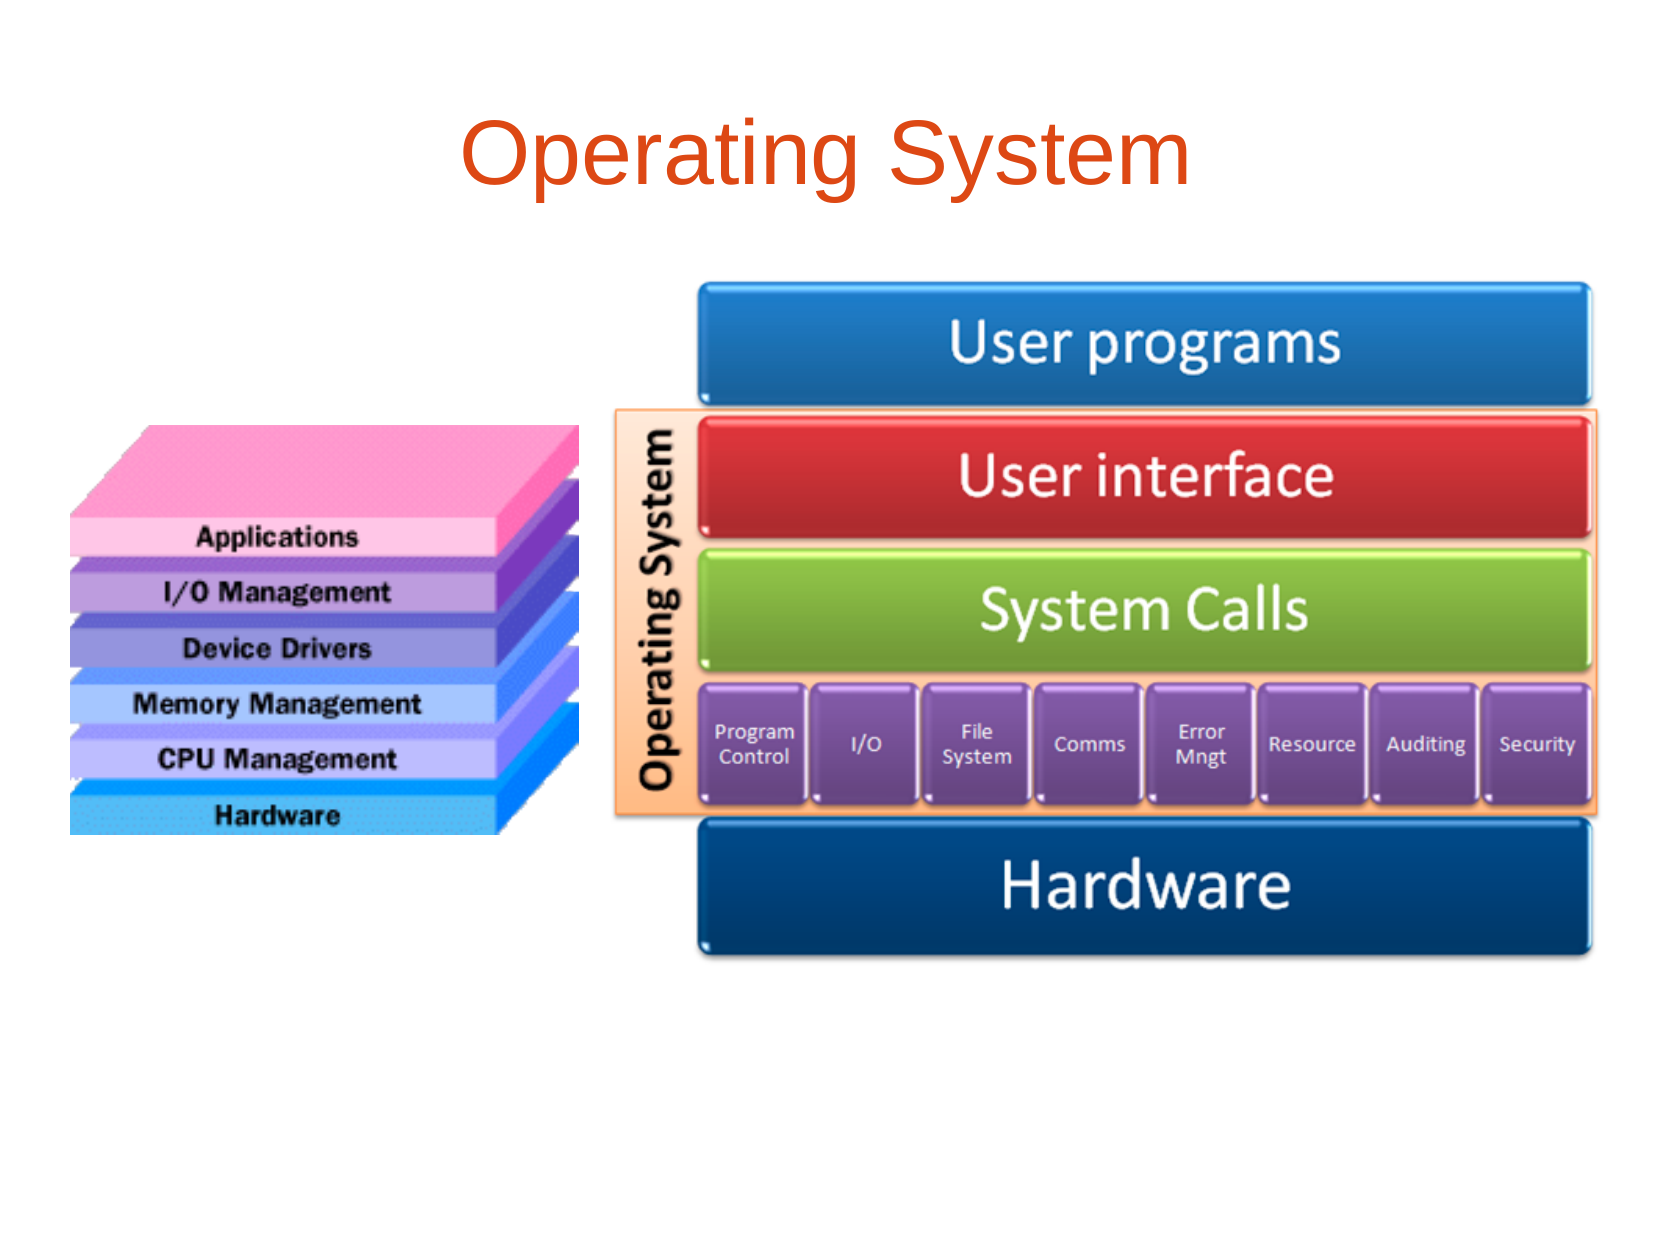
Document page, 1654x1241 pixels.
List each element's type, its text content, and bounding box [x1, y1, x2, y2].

picture [70, 425, 579, 836]
picture [606, 271, 1607, 969]
title Operating System [82, 49, 1571, 257]
